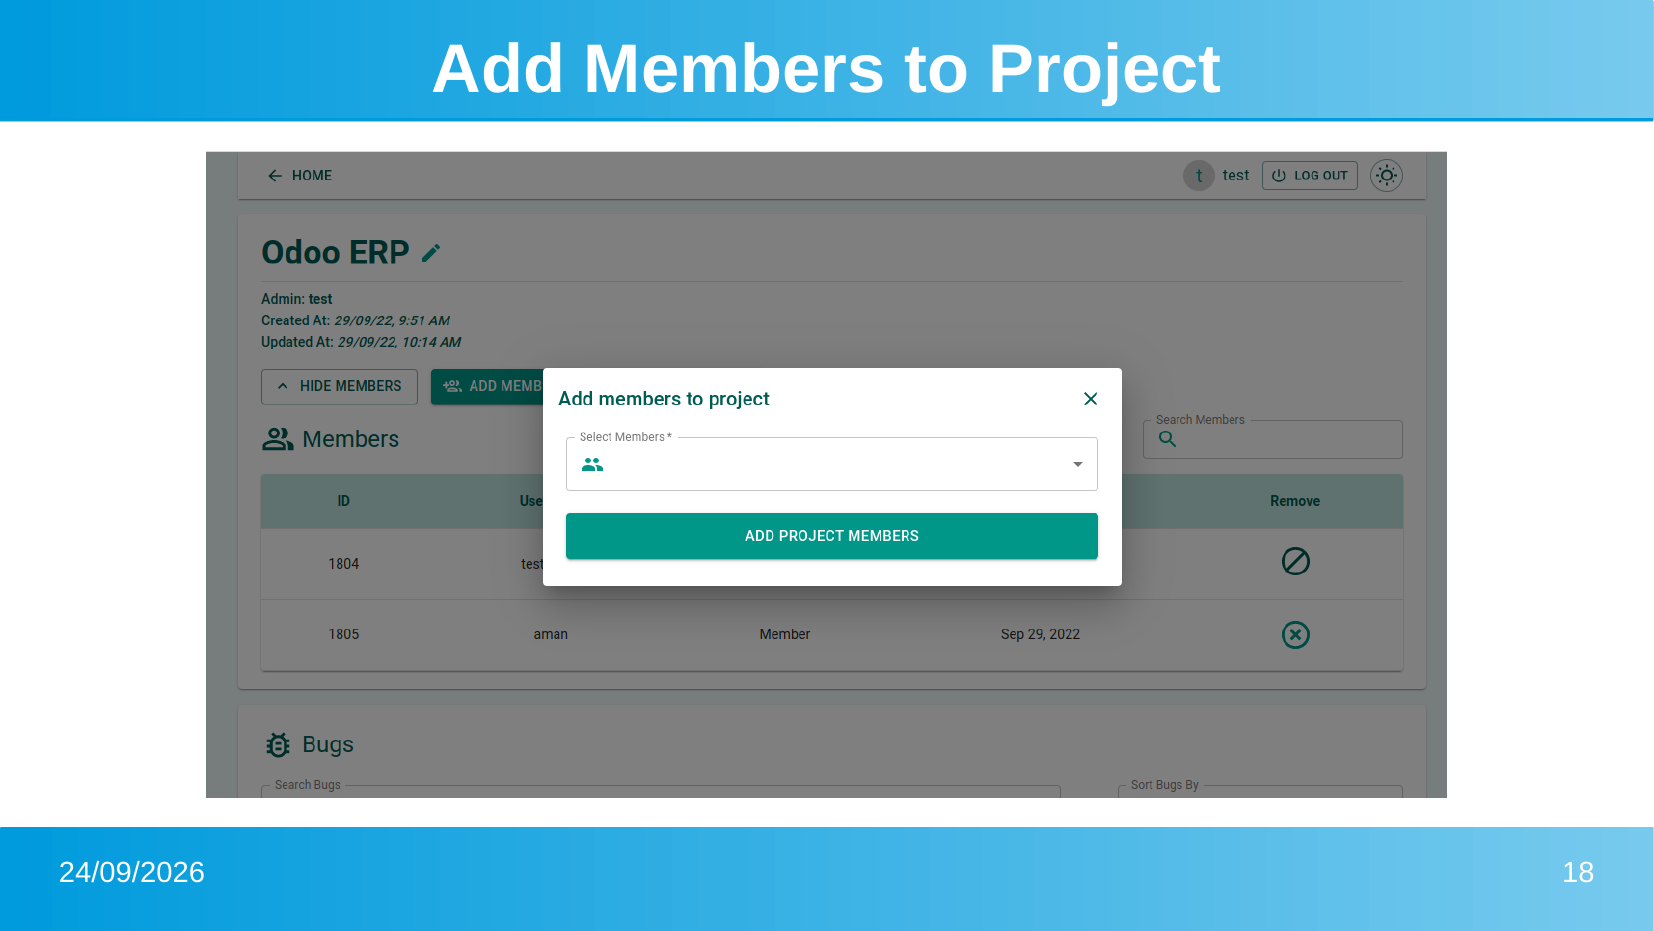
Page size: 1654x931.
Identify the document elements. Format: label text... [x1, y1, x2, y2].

title Add Members to Project [59, 29, 1595, 108]
picture [206, 151, 1447, 798]
